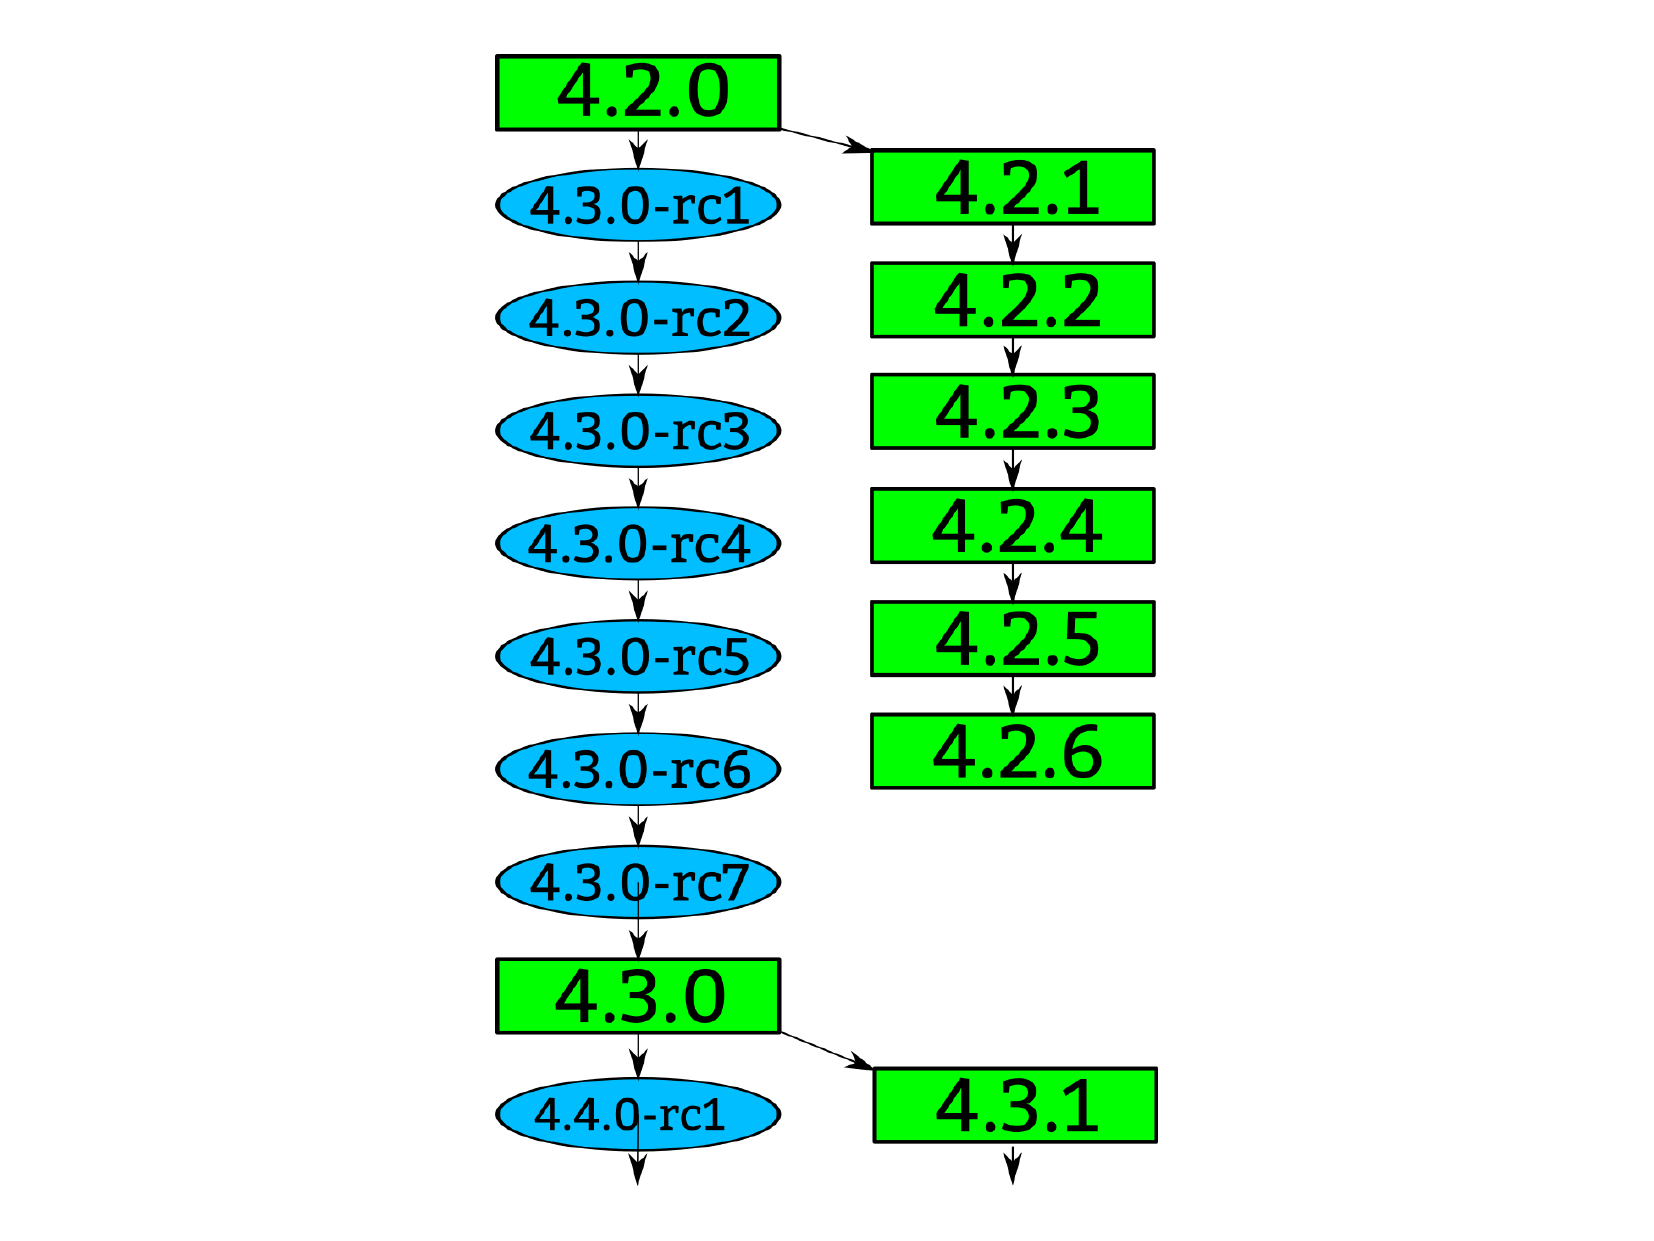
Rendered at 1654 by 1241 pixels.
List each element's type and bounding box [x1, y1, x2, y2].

picture [495, 54, 1158, 1186]
